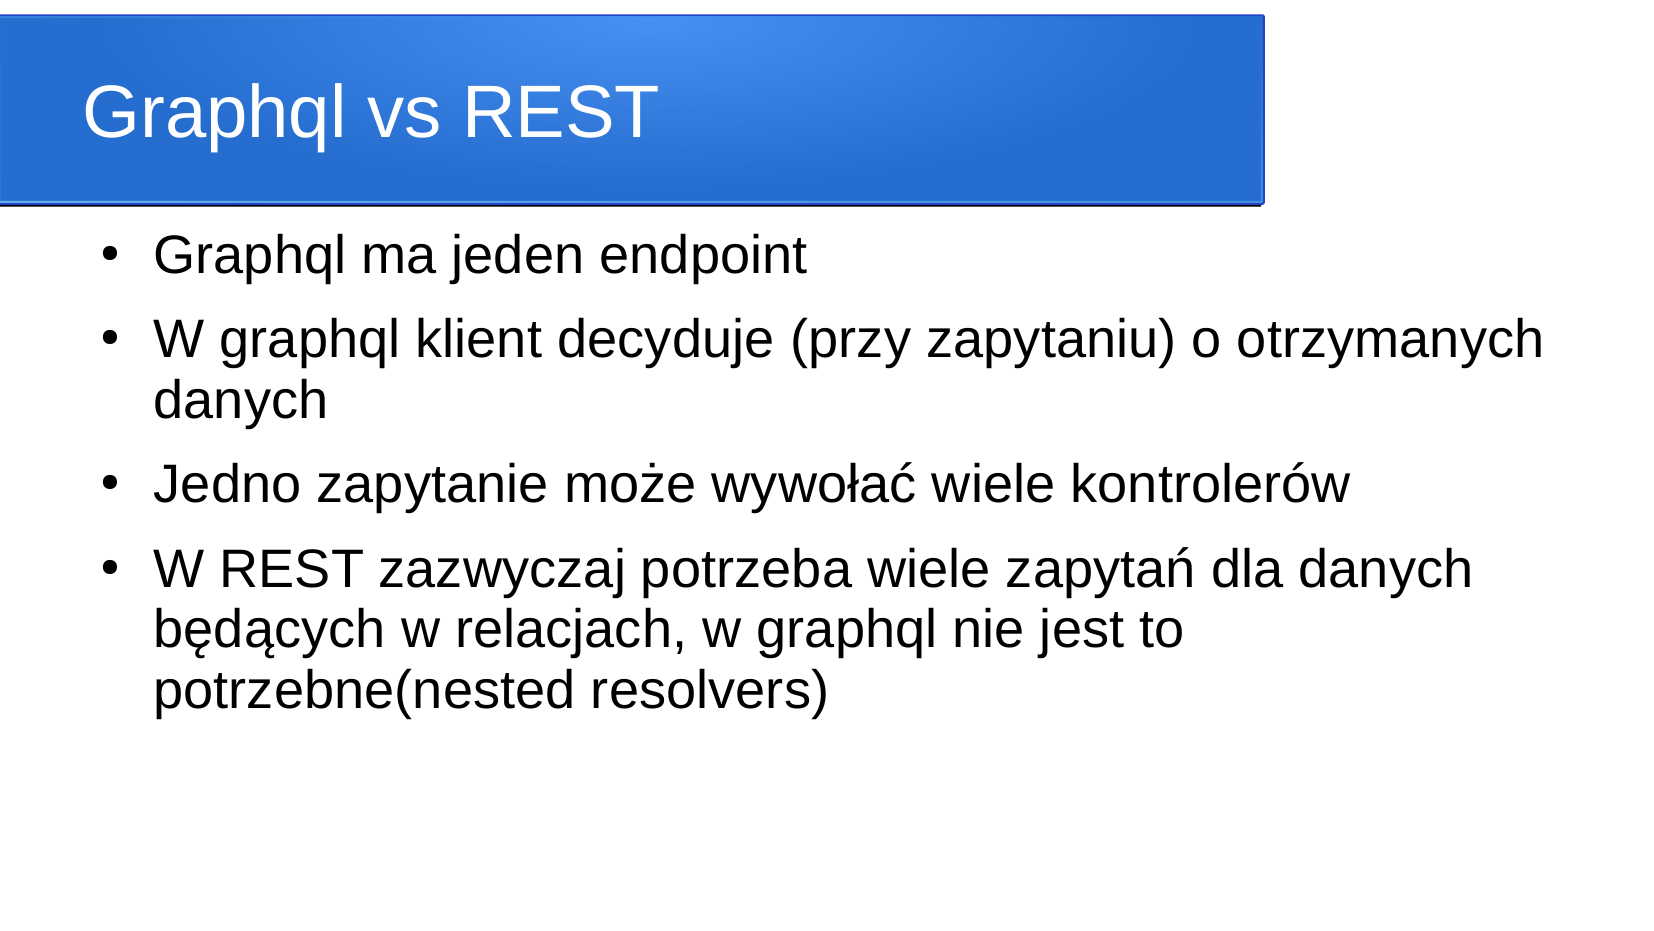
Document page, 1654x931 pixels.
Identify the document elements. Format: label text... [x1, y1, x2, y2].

title Graphql vs REST [82, 35, 1235, 189]
list Graphql ma jeden endpoint W graphql klient decyduje (przy zapytaniu) o otrzymanych danych Jedno zapytanie może wywołać wiele kontrolerów W REST zazwyczaj potrzeba wiele zapytań dla danych będących w relacjach, w graphql nie jest to potrzebne(nested resolvers) [82, 224, 1571, 764]
